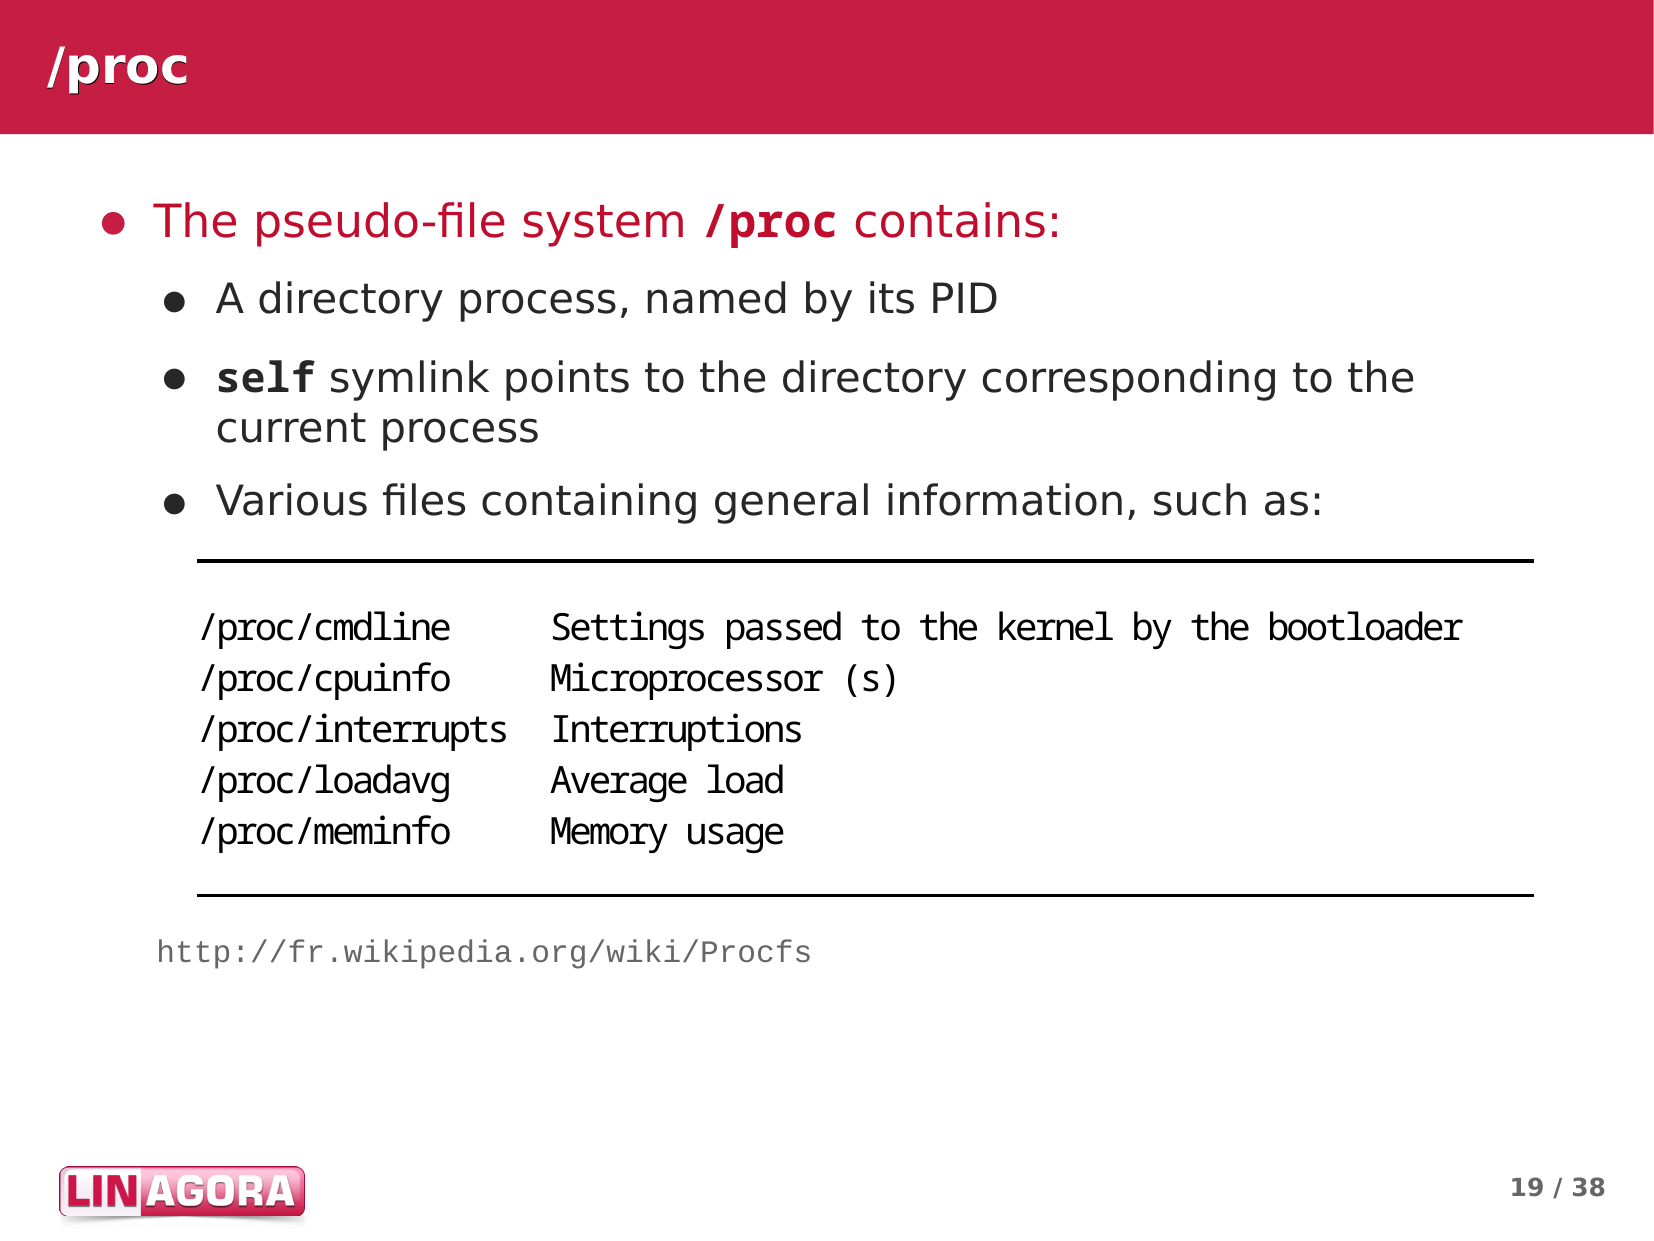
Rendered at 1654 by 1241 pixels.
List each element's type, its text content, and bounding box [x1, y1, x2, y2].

list The pseudo-file system /proc contains: A directory process, named by its PID self symlink points to the directory corresponding to the current process Various files containing general information, such as: [82, 188, 1571, 1134]
table_header /proc/cmdline /proc/cpuinfo /proc/interrupts /proc/loadavg /proc/meminfo [197, 563, 550, 894]
picture [59, 1166, 308, 1229]
title /proc [47, 7, 1624, 126]
text_box http://fr.wikipedia.org/wiki/Procfs [141, 928, 1512, 981]
table_header Settings passed to the kernel by the bootloader Microprocessor (s) Interruptions Average load Memory usage [550, 563, 1534, 894]
